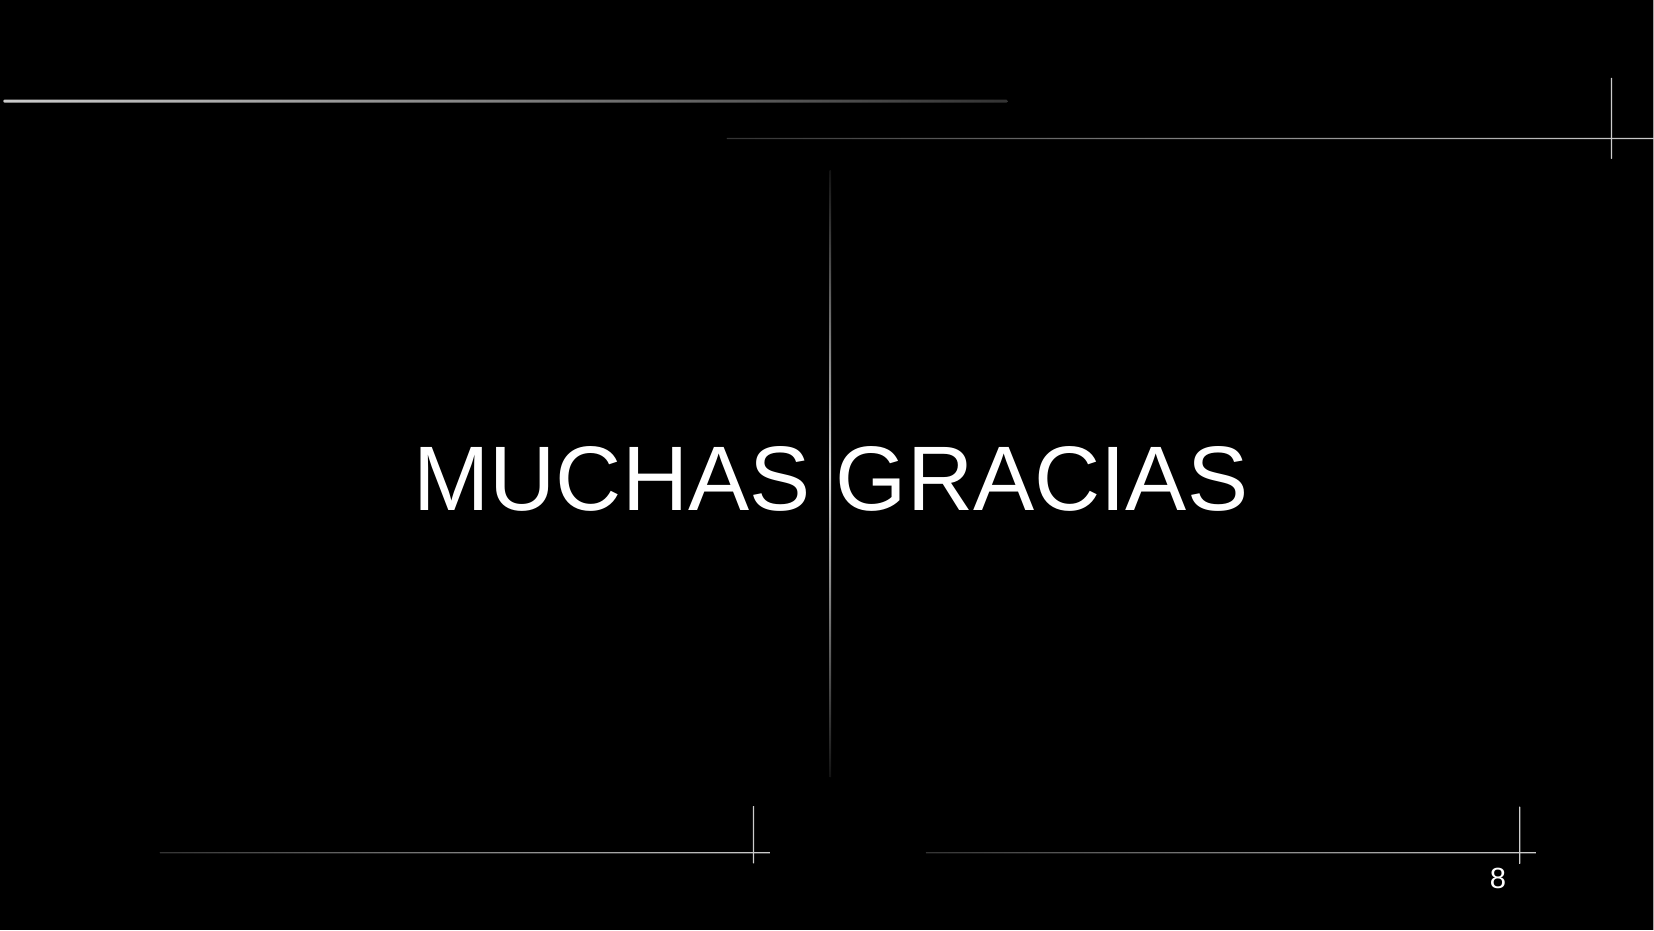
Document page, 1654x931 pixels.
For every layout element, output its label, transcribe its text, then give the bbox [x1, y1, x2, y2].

title MUCHAS GRACIAS [413, 425, 1270, 532]
